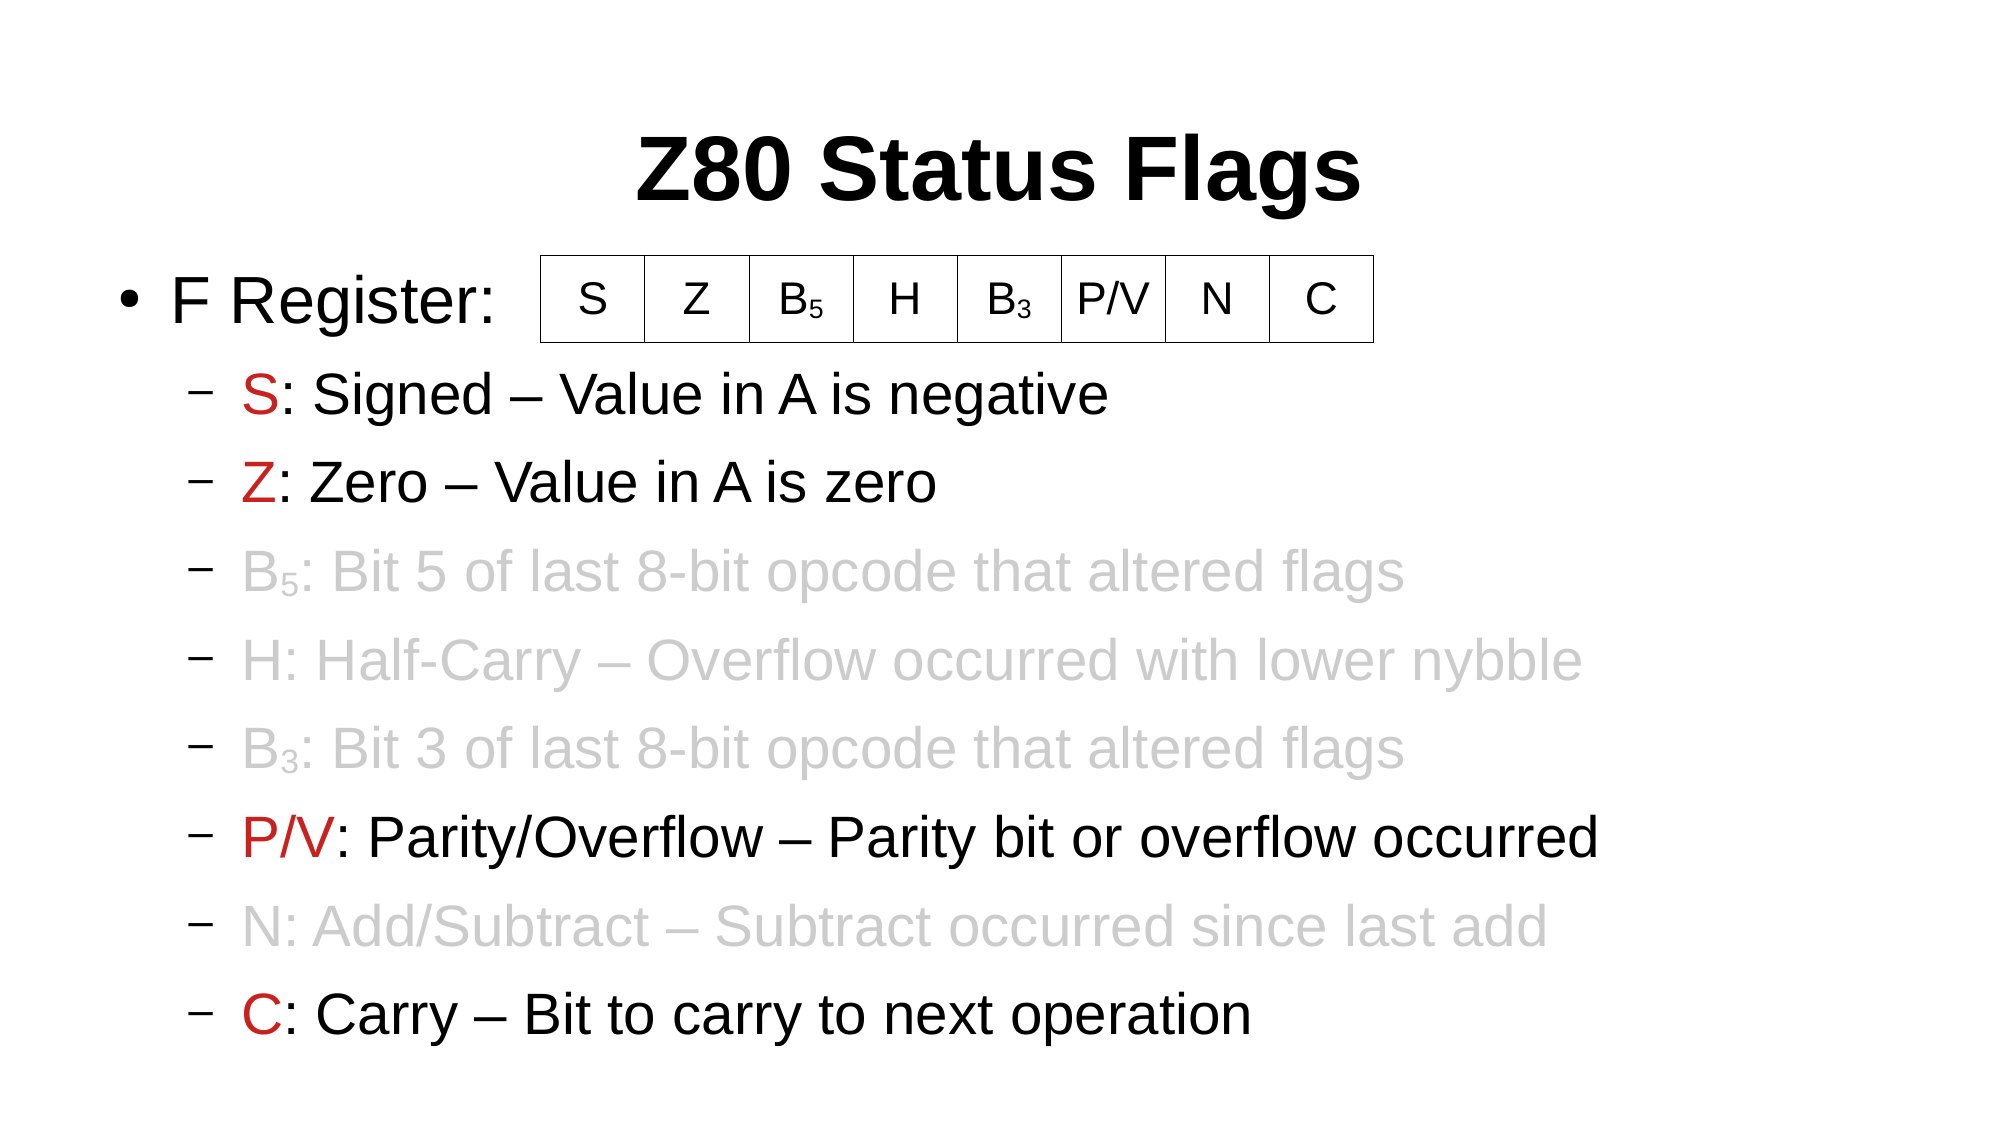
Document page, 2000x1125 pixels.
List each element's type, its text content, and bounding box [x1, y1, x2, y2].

table_header H [854, 256, 957, 342]
table_header B3 [958, 256, 1061, 342]
table_header P/V [1062, 256, 1165, 342]
table_header N [1166, 256, 1269, 342]
title Z80 Status Flags [137, 59, 1862, 263]
table_header B5 [750, 256, 853, 342]
table_header S [541, 256, 644, 342]
table_header C [1270, 256, 1373, 342]
table_header Z [645, 256, 749, 342]
list F Register: S: Signed – Value in A is negative Z: Zero – Value in A is zero B5: Bit 5 of last 8-bit opcode that altered flags H: Half-Carry – Overflow occurred with lower nybble B3: Bit 3 of last 8-bit opcode that altered flags P/V: Parity/Overflow – Parity bit or overflow occurred N: Add/Subtract – Subtract occurred since last add C: Carry – Bit to carry to next operation [99, 263, 1935, 1066]
